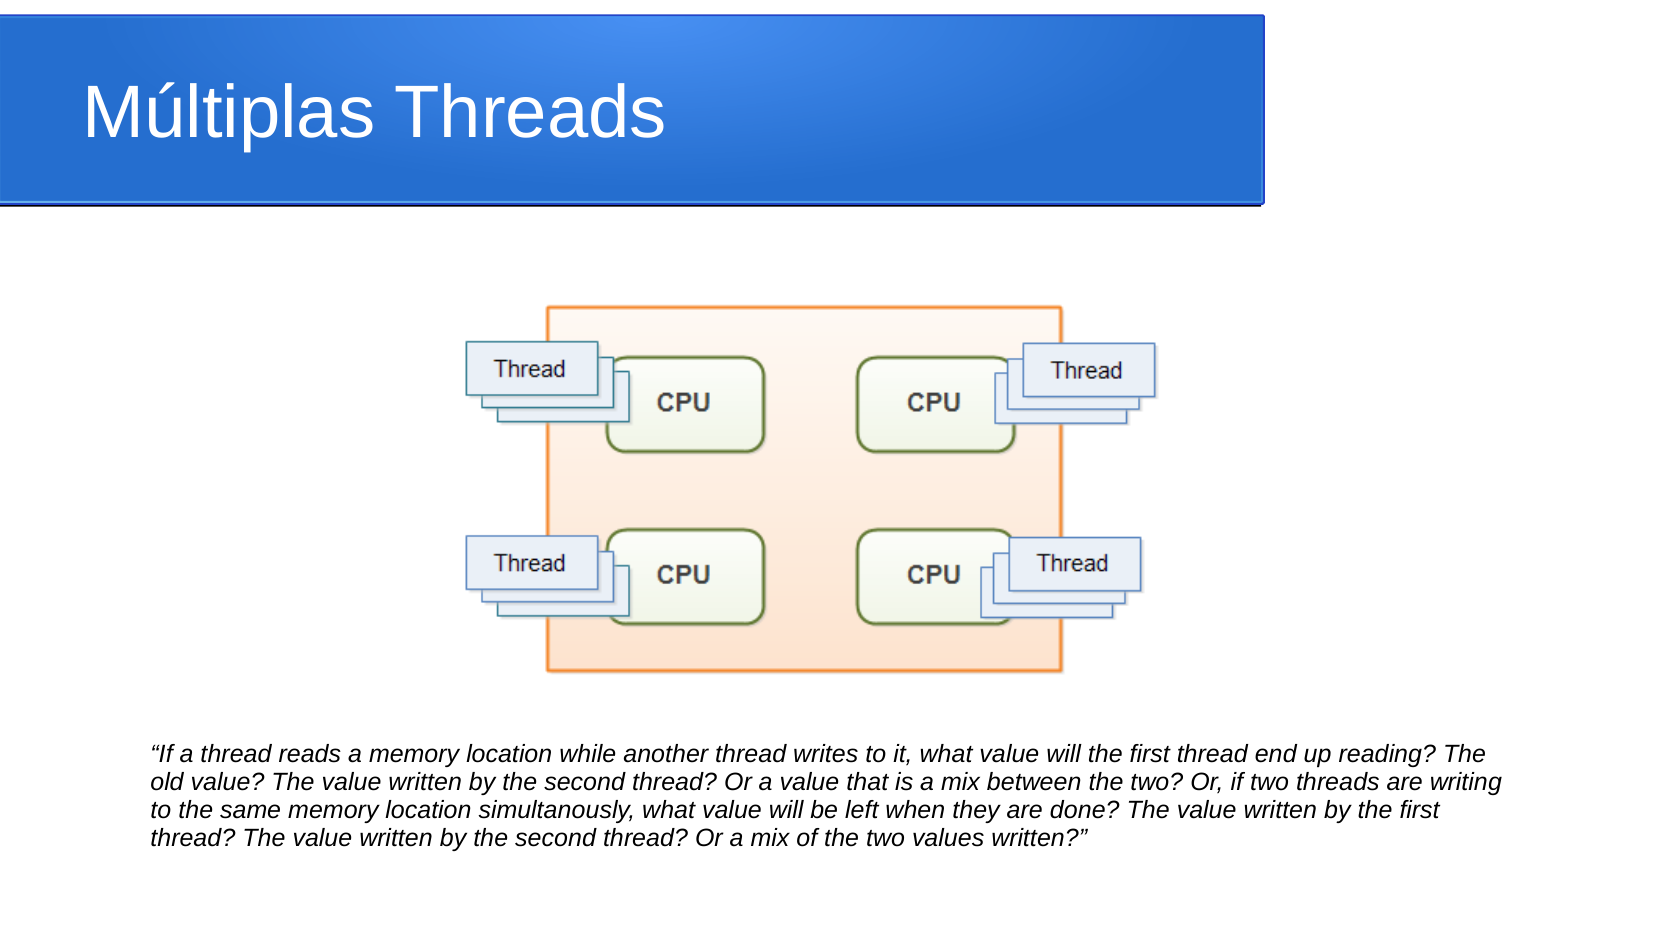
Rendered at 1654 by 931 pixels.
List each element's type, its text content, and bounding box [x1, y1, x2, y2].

title Múltiplas Threads [82, 35, 1235, 189]
text_box “If a thread reads a memory location while another thread writes to it, what value will the first thread end up reading? The old value? The value written by the second thread? Or a value that is a mix between the two? Or, if two threads are writing to the same memory location simultanously, what value will be left when they are done? The value written by the first thread? The value written by the second thread? Or a mix of the two values written?” [135, 732, 1524, 860]
picture [433, 252, 1198, 725]
